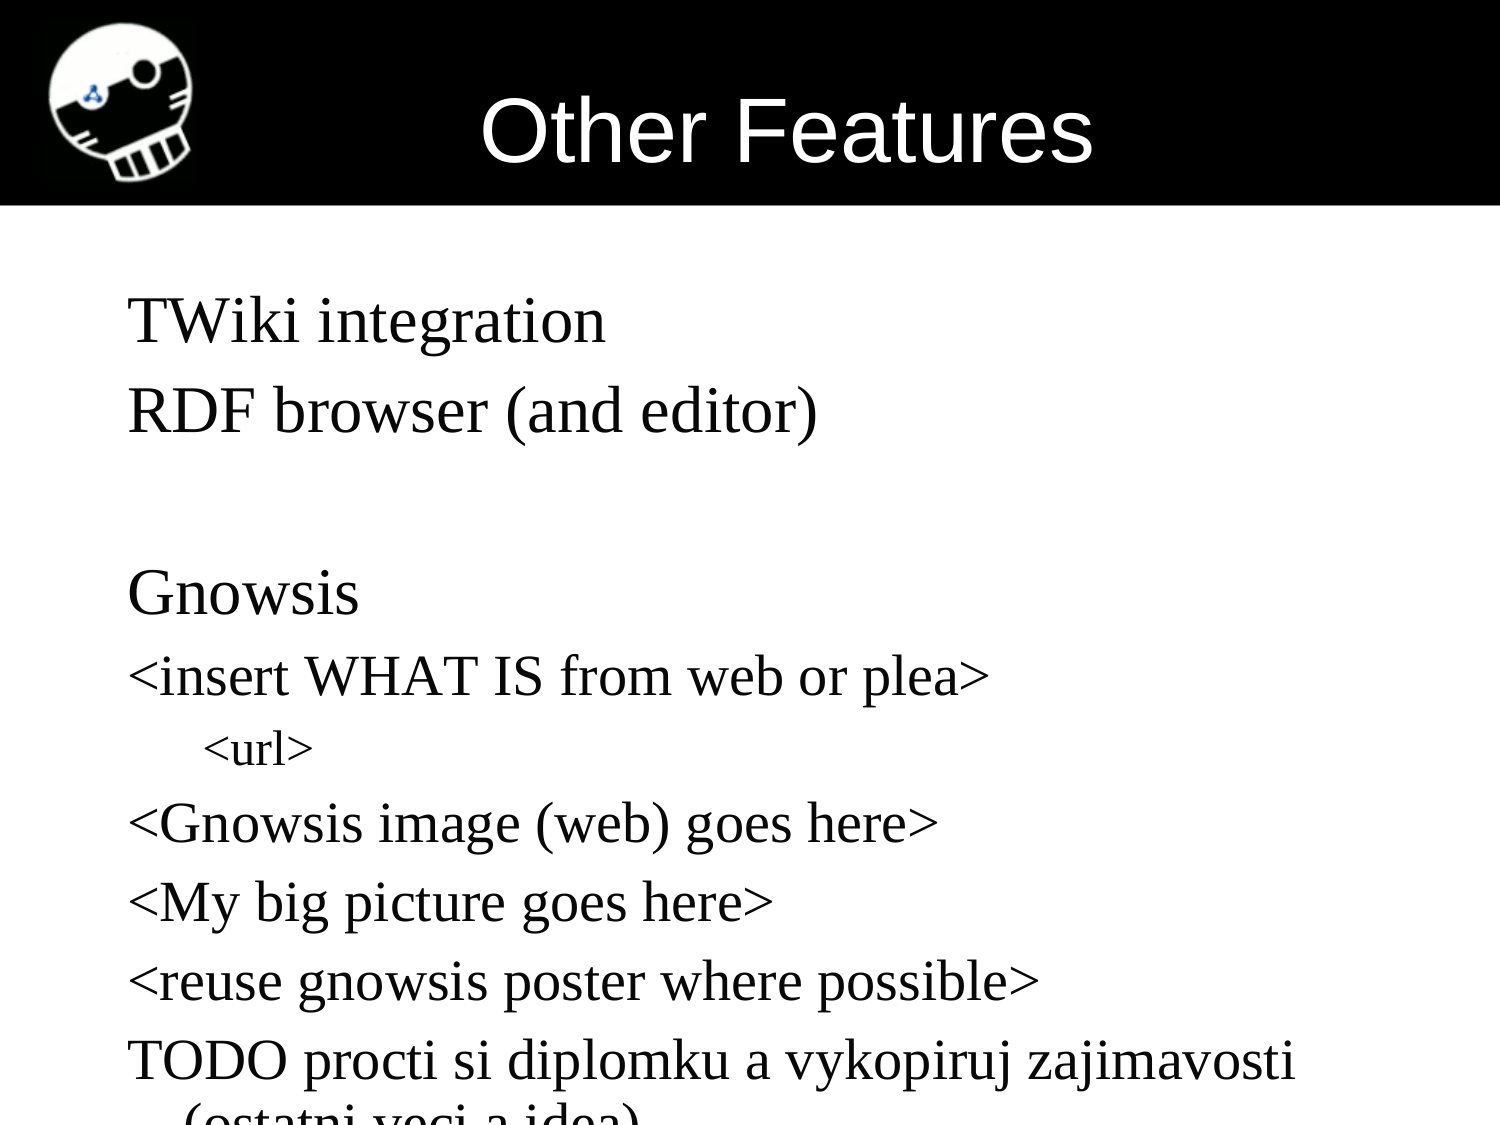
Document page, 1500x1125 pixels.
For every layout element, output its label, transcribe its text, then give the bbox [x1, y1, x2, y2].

title Other Features [150, 37, 1426, 225]
list TWiki integration RDF browser (and editor) Gnowsis <insert WHAT IS from web or plea> <url> <Gnowsis image (web) goes here> <My big picture goes here> <reuse gnowsis poster where possible> TODO procti si diplomku a vykopiruj zajimavosti (ostatni veci a idea) [112, 275, 1388, 1125]
picture [0, 0, 1500, 1125]
